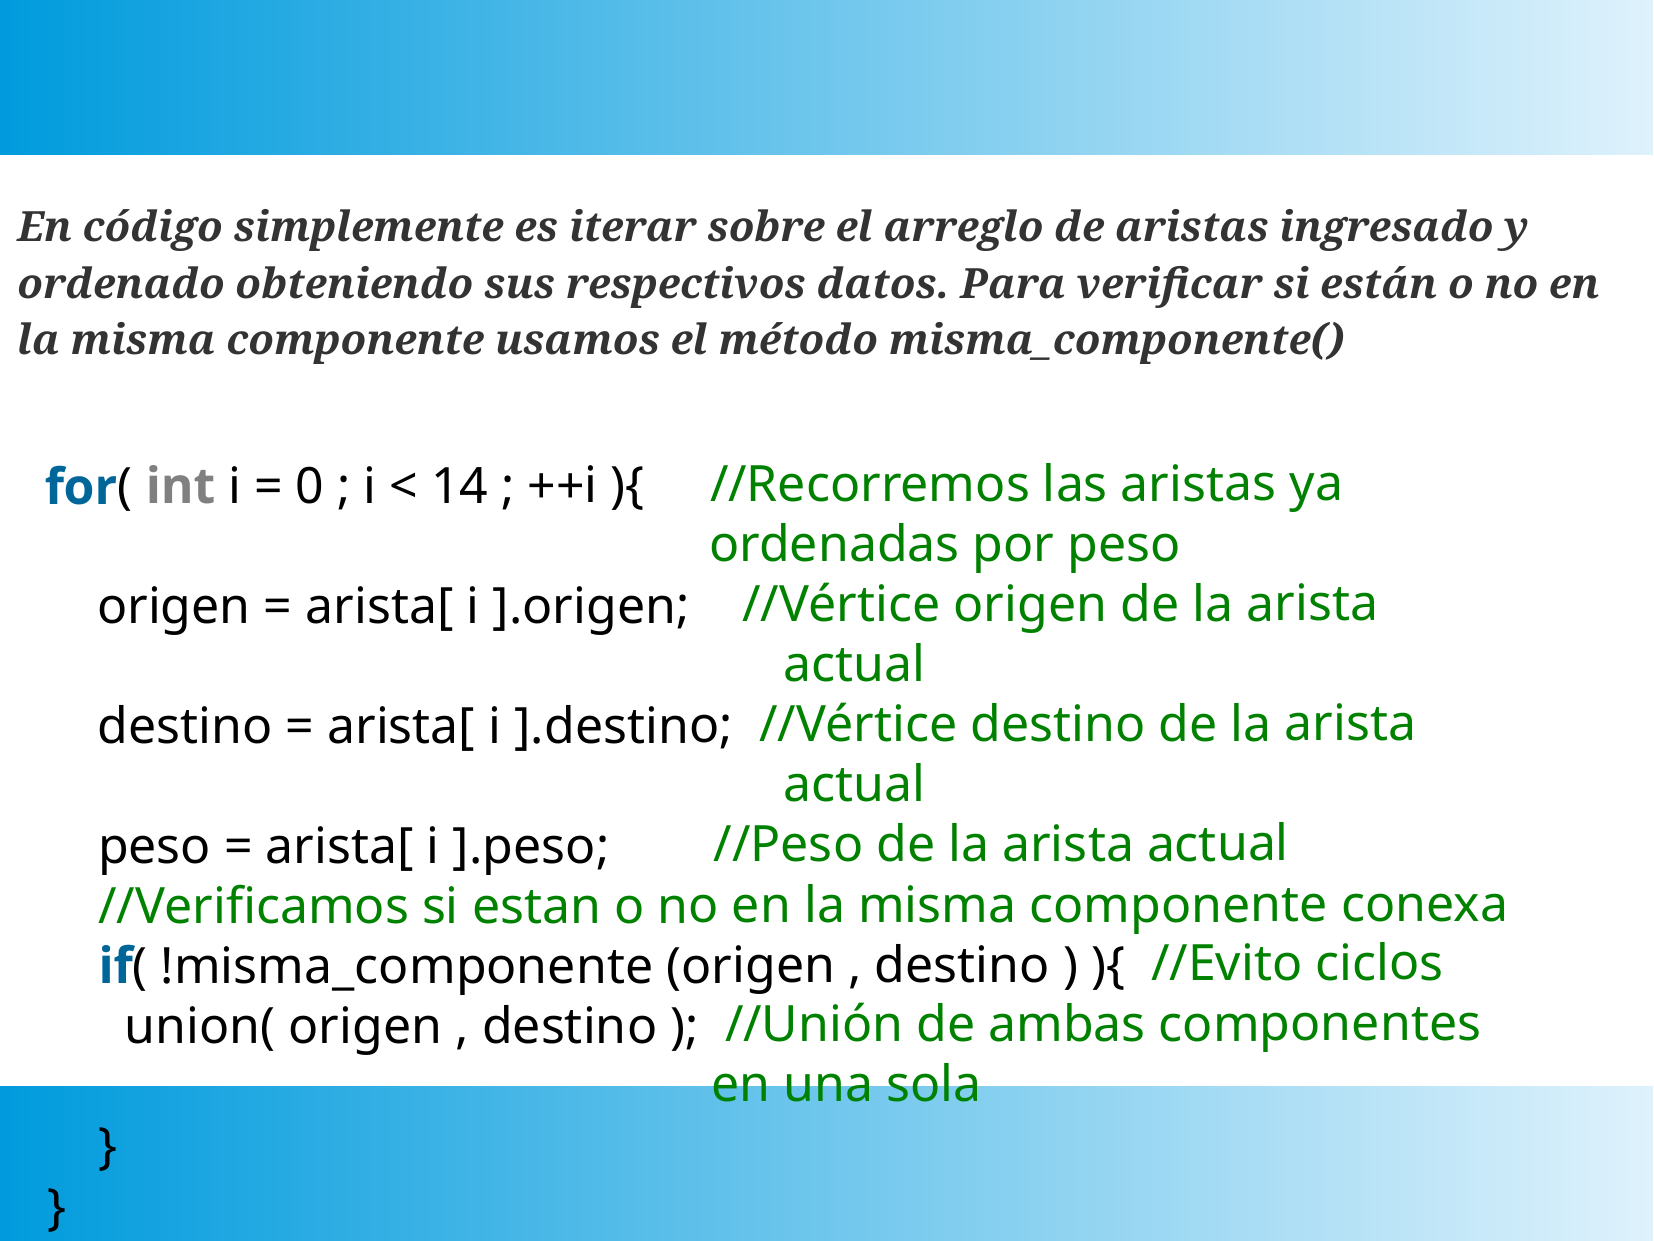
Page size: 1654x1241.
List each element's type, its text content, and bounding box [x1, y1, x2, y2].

text_box for( int i = 0 ; i < 14 ; ++i ){ //Recorremos las aristas ya ordenadas por peso origen = arista[ i ].origen; //Vértice origen de la arista actual destino = arista[ i ].destino; //Vértice destino de la arista actual peso = arista[ i ].peso; //Peso de la arista actual //Verificamos si estan o no en la misma componente conexa if( !misma_componente (origen , destino ) ){ //Evito ciclos union( origen , destino ); //Unión de ambas componentes en una sola } } [44, 448, 1630, 1235]
text_box En código simplemente es iterar sobre el arreglo de aristas ingresado y ordenado obteniendo sus respectivos datos. Para verificar si están o no en la misma componente usamos el método misma_componente() [2, 188, 1654, 351]
table_header 1 [429, 0, 433, 154]
table_header 9 [332, 0, 336, 154]
